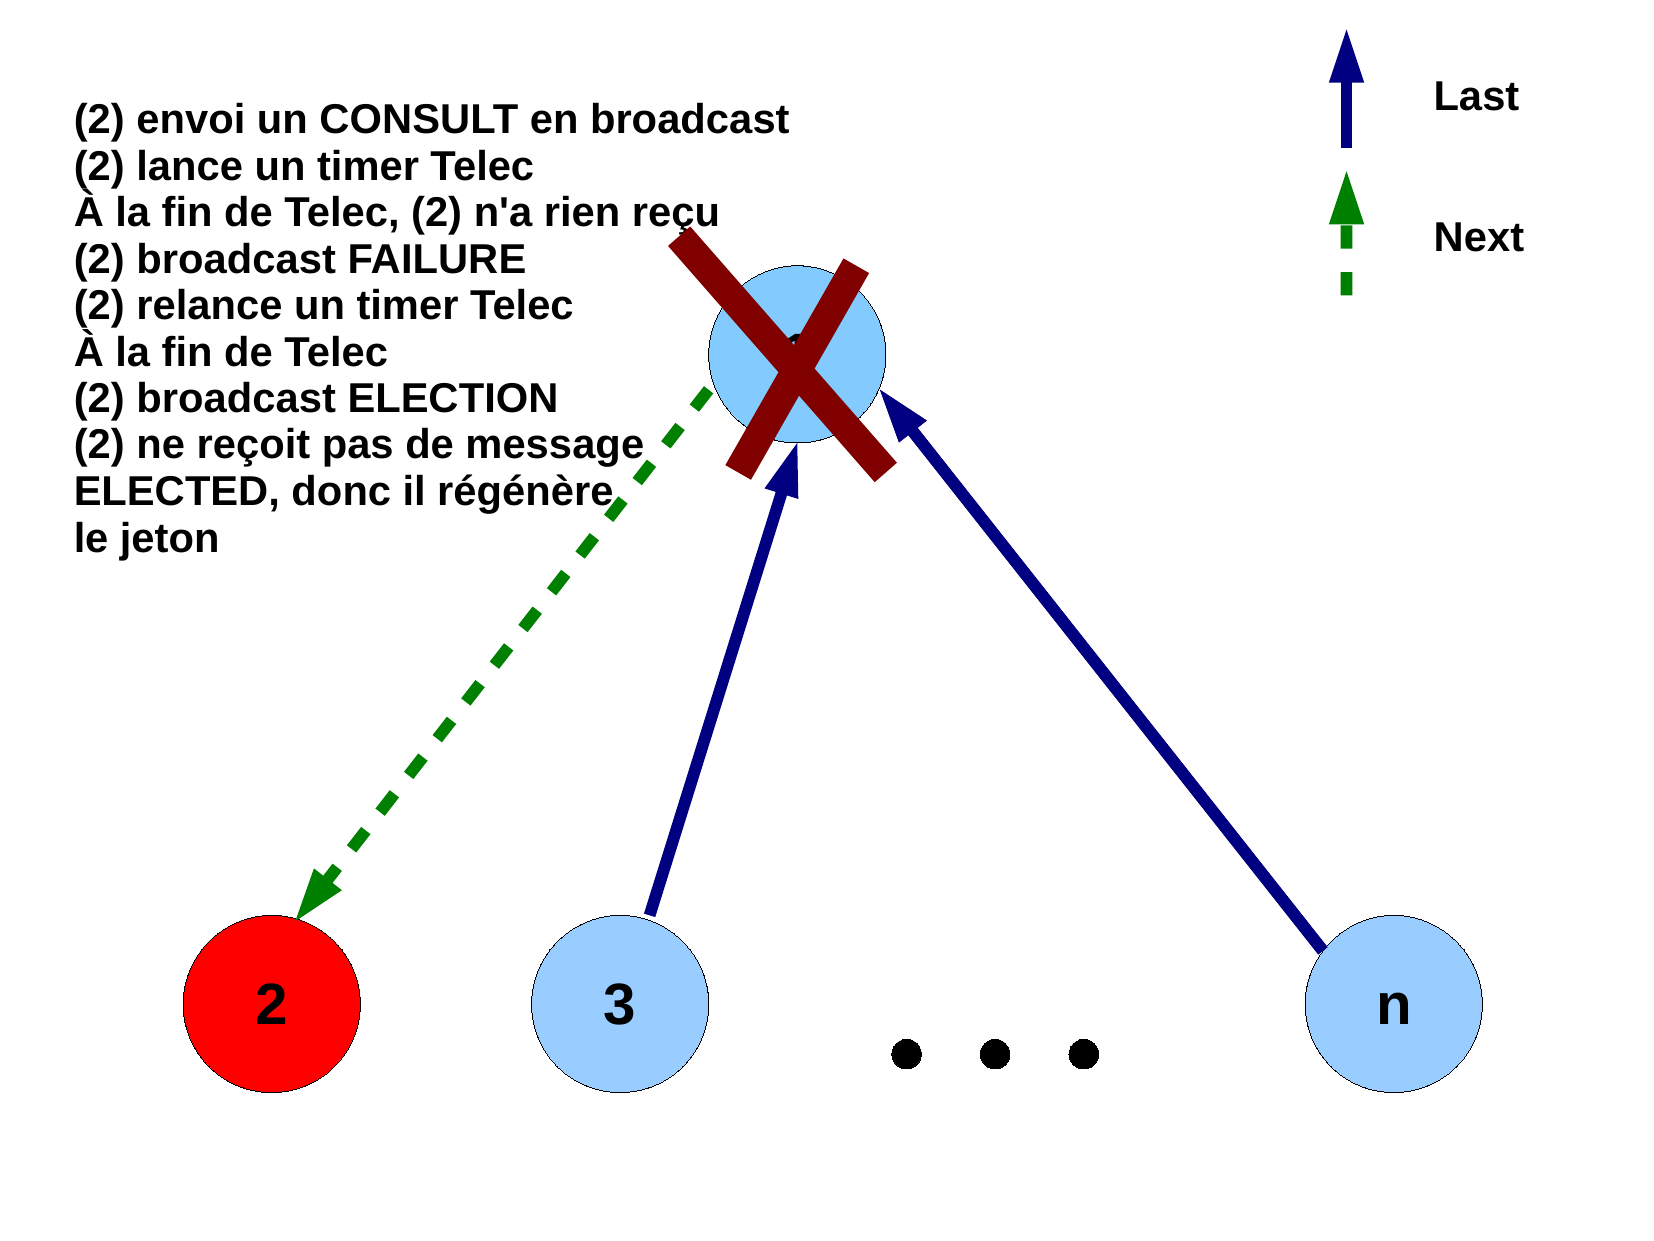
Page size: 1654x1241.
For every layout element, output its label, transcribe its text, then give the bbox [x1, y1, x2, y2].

text_box 2 [183, 915, 361, 1093]
text_box [980, 1039, 1010, 1069]
text_box (2) envoi un CONSULT en broadcast (2) lance un timer Telec À la fin de Telec, (2) n'a rien reçu (2) broadcast FAILURE (2) relance un timer Telec À la fin de Telec (2) broadcast ELECTION (2) ne reçoit pas de message ELECTED, donc il régénère le jeton [59, 88, 1034, 569]
text_box [891, 1039, 922, 1069]
text_box Last [1418, 64, 1535, 127]
text_box 3 [531, 915, 709, 1093]
text_box [1068, 1039, 1099, 1069]
text_box n [1305, 915, 1483, 1093]
text_box Next [1418, 206, 1540, 268]
